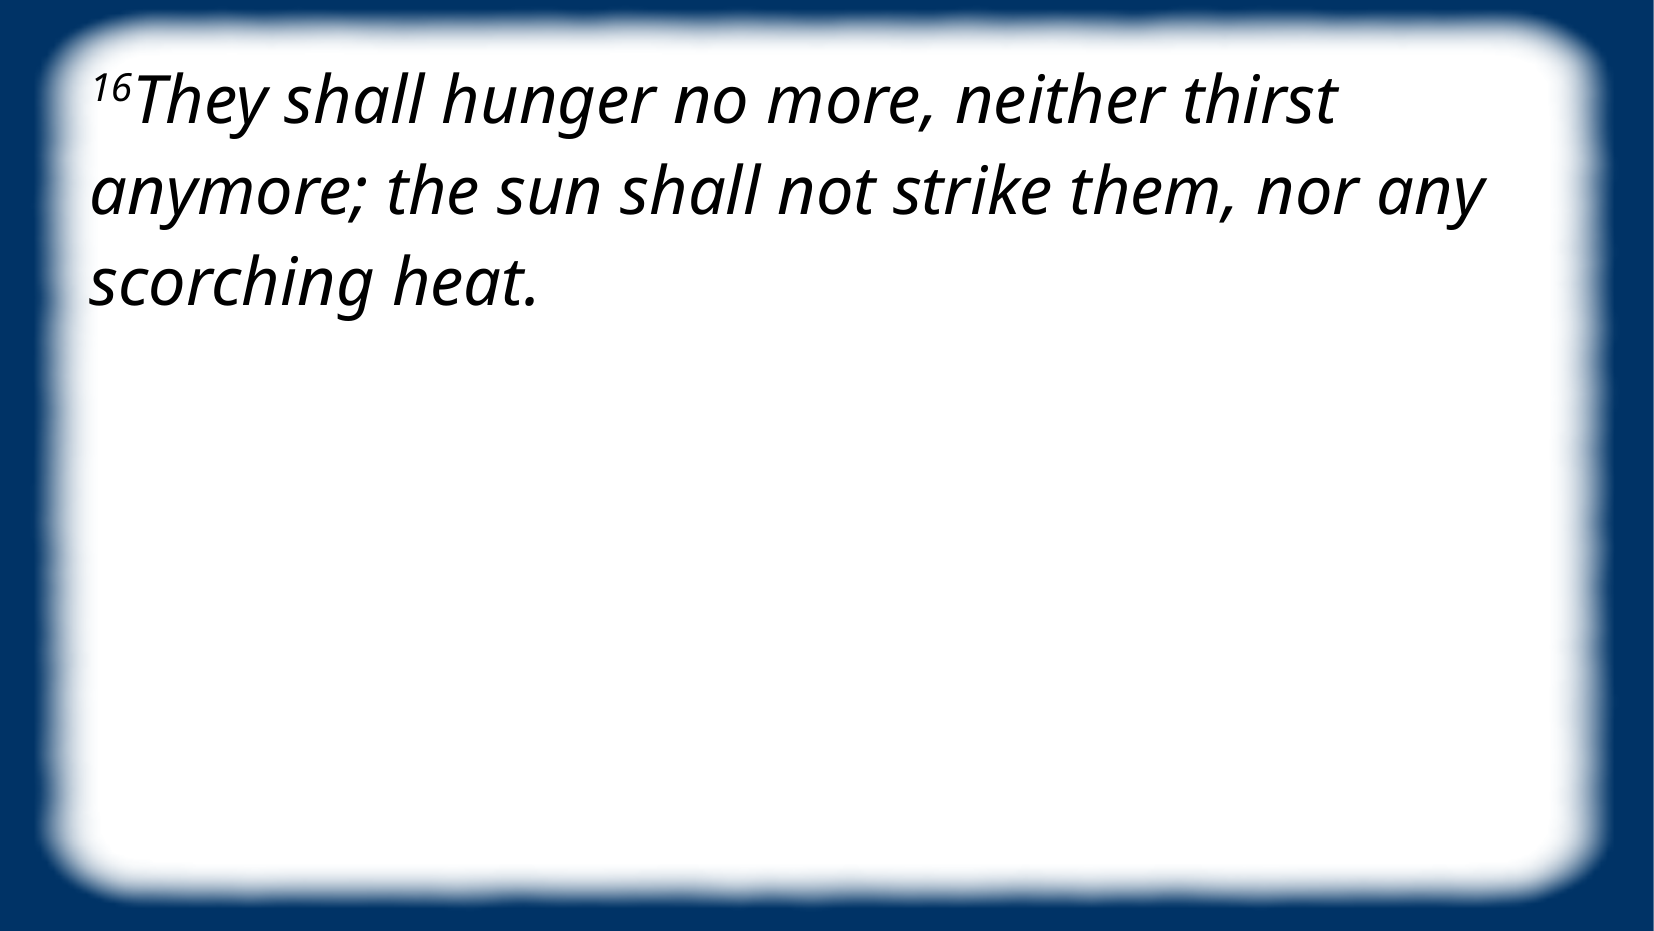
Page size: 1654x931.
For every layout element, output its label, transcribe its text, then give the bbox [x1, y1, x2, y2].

picture [0, 0, 1654, 931]
text_box 16They shall hunger no more, neither thirst anymore; the sun shall not strike them, nor any scorching heat. [75, 45, 1561, 331]
